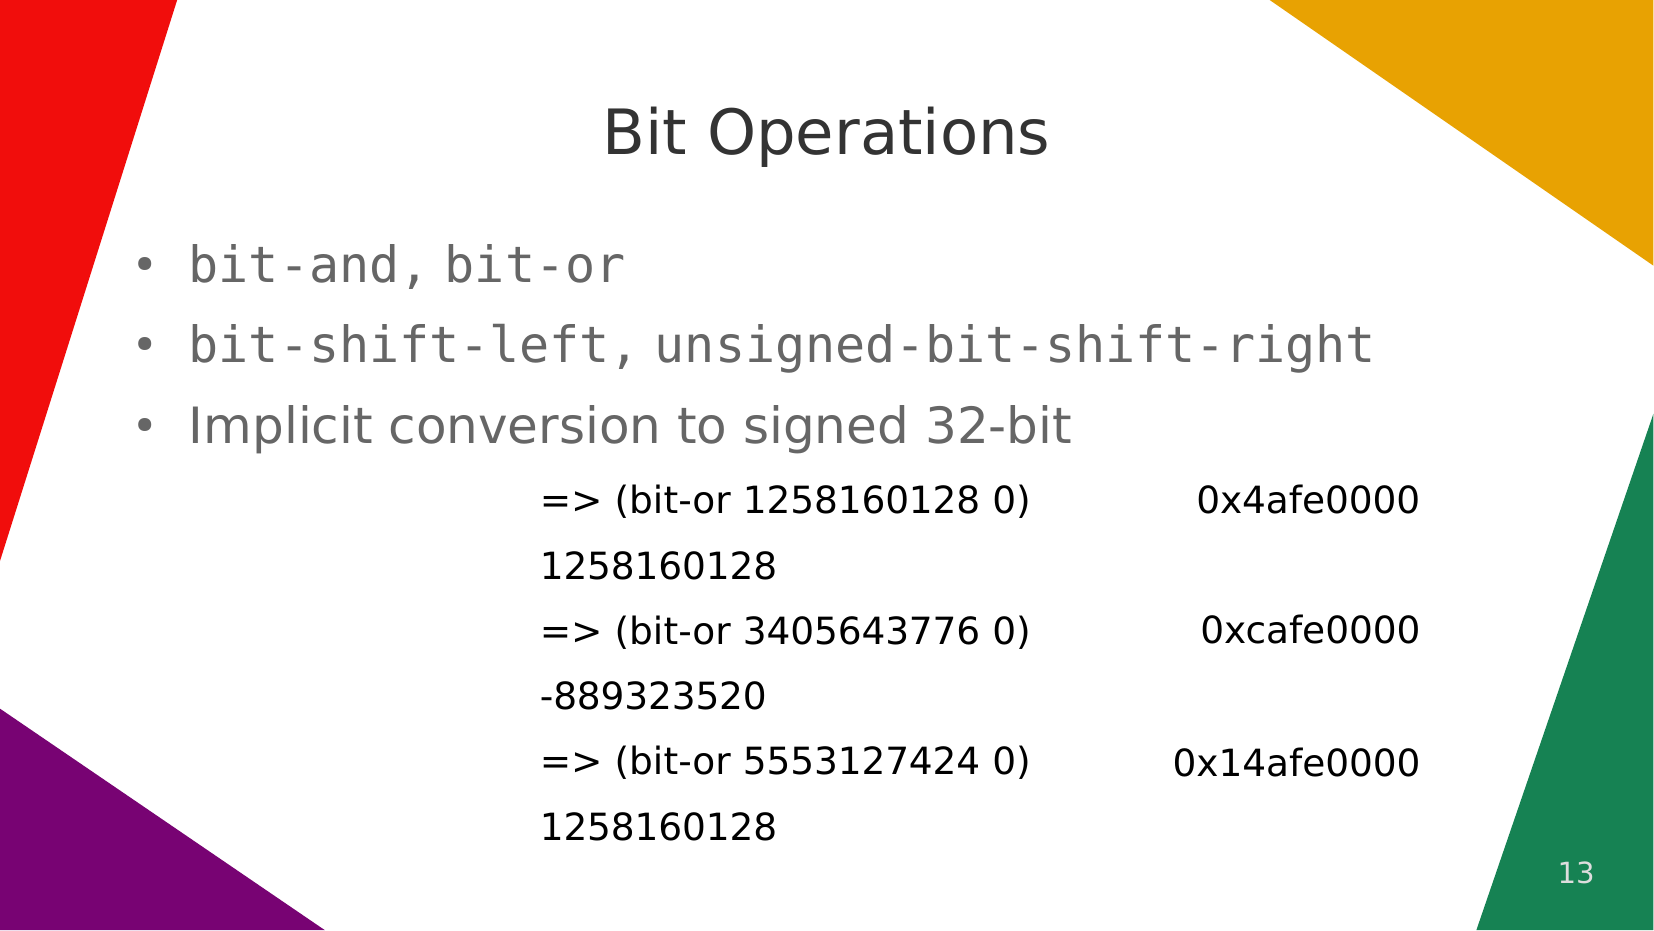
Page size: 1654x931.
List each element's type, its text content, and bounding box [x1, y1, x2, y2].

text_box 0xcafe0000 [1153, 579, 1436, 674]
text_box 0x4afe0000 [1153, 450, 1436, 563]
title Bit Operations [118, 59, 1536, 207]
text_box 0x14afe0000 [1153, 712, 1436, 807]
text_box => (bit-or 1258160128 0) 1258160128 => (bit-or 3405643776 0) -889323520 => (bit-or 5553127424 0) 1258160128 [525, 450, 1163, 857]
list bit-and, bit-or bit-shift-left, unsigned-bit-shift-right Implicit conversion to signed 32-bit [118, 236, 1536, 488]
